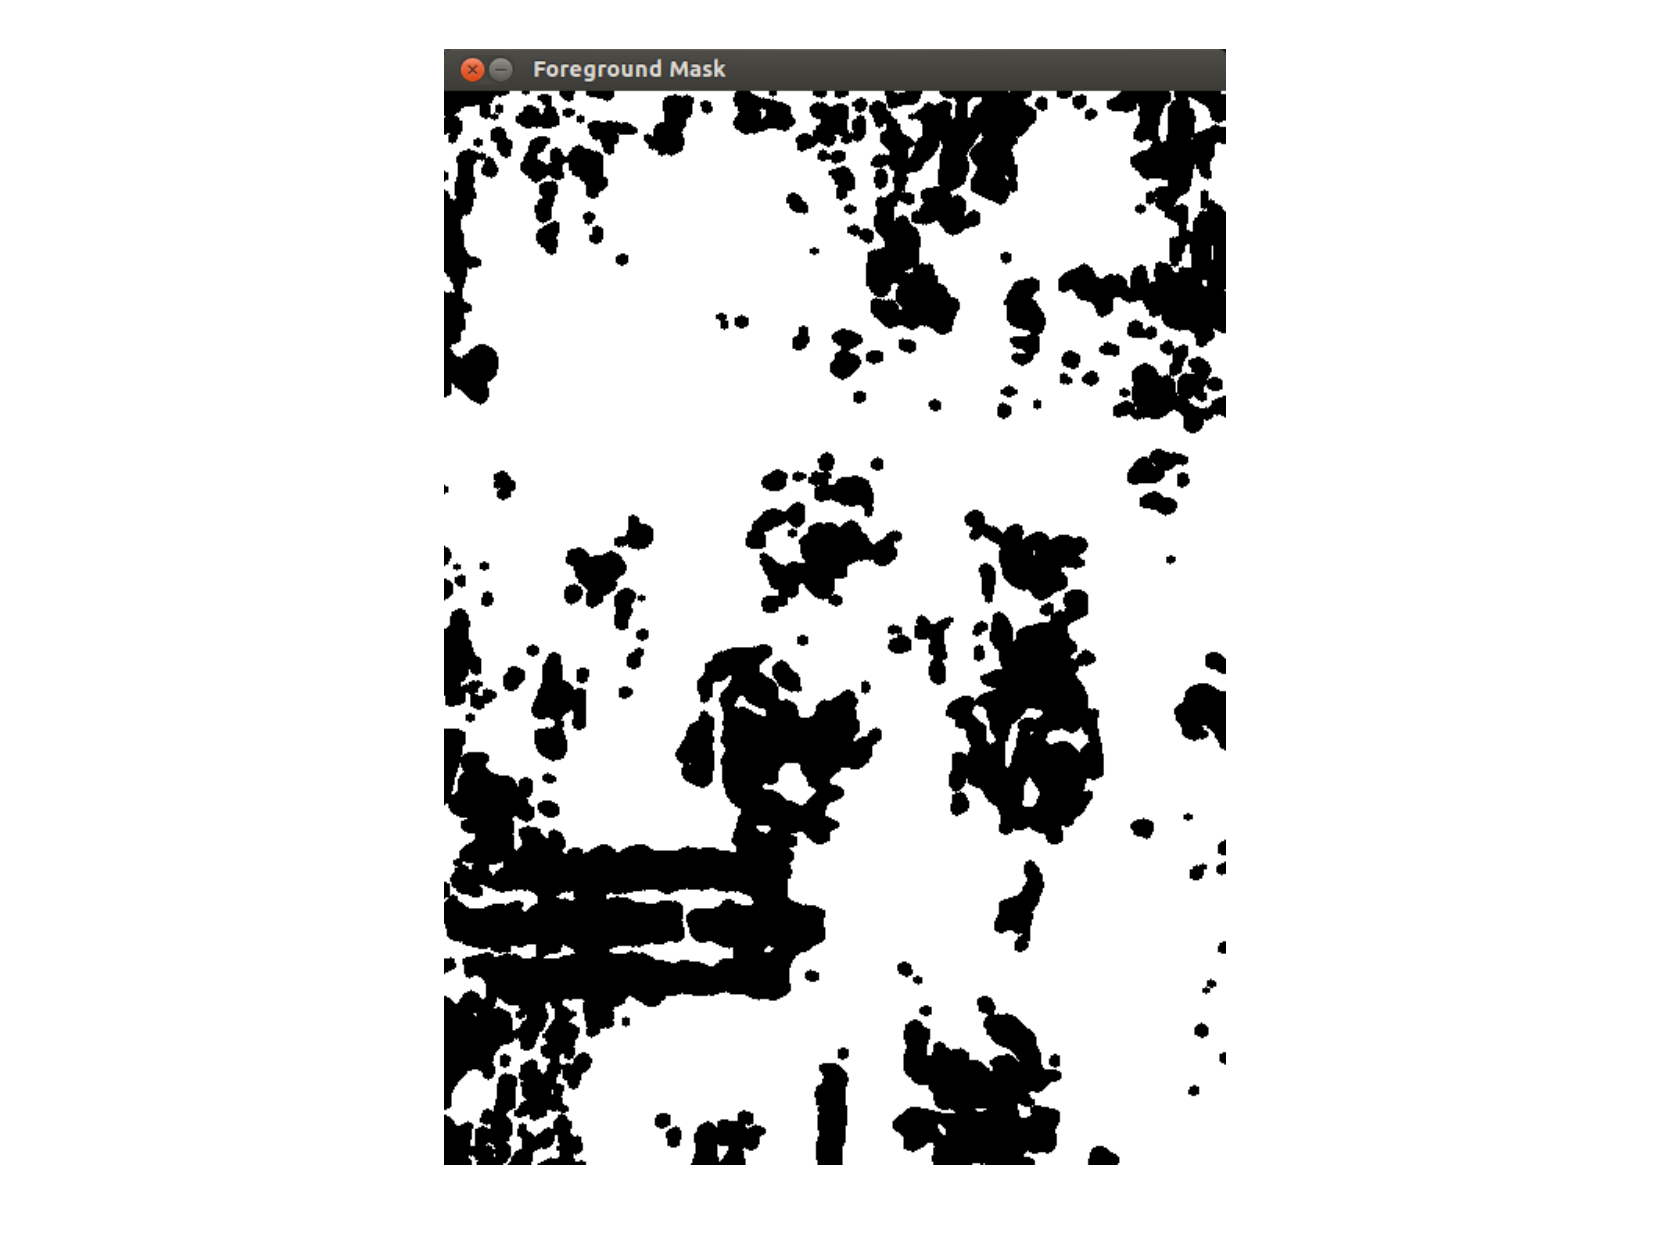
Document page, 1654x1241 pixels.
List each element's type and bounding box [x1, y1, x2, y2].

picture [444, 49, 1226, 1165]
